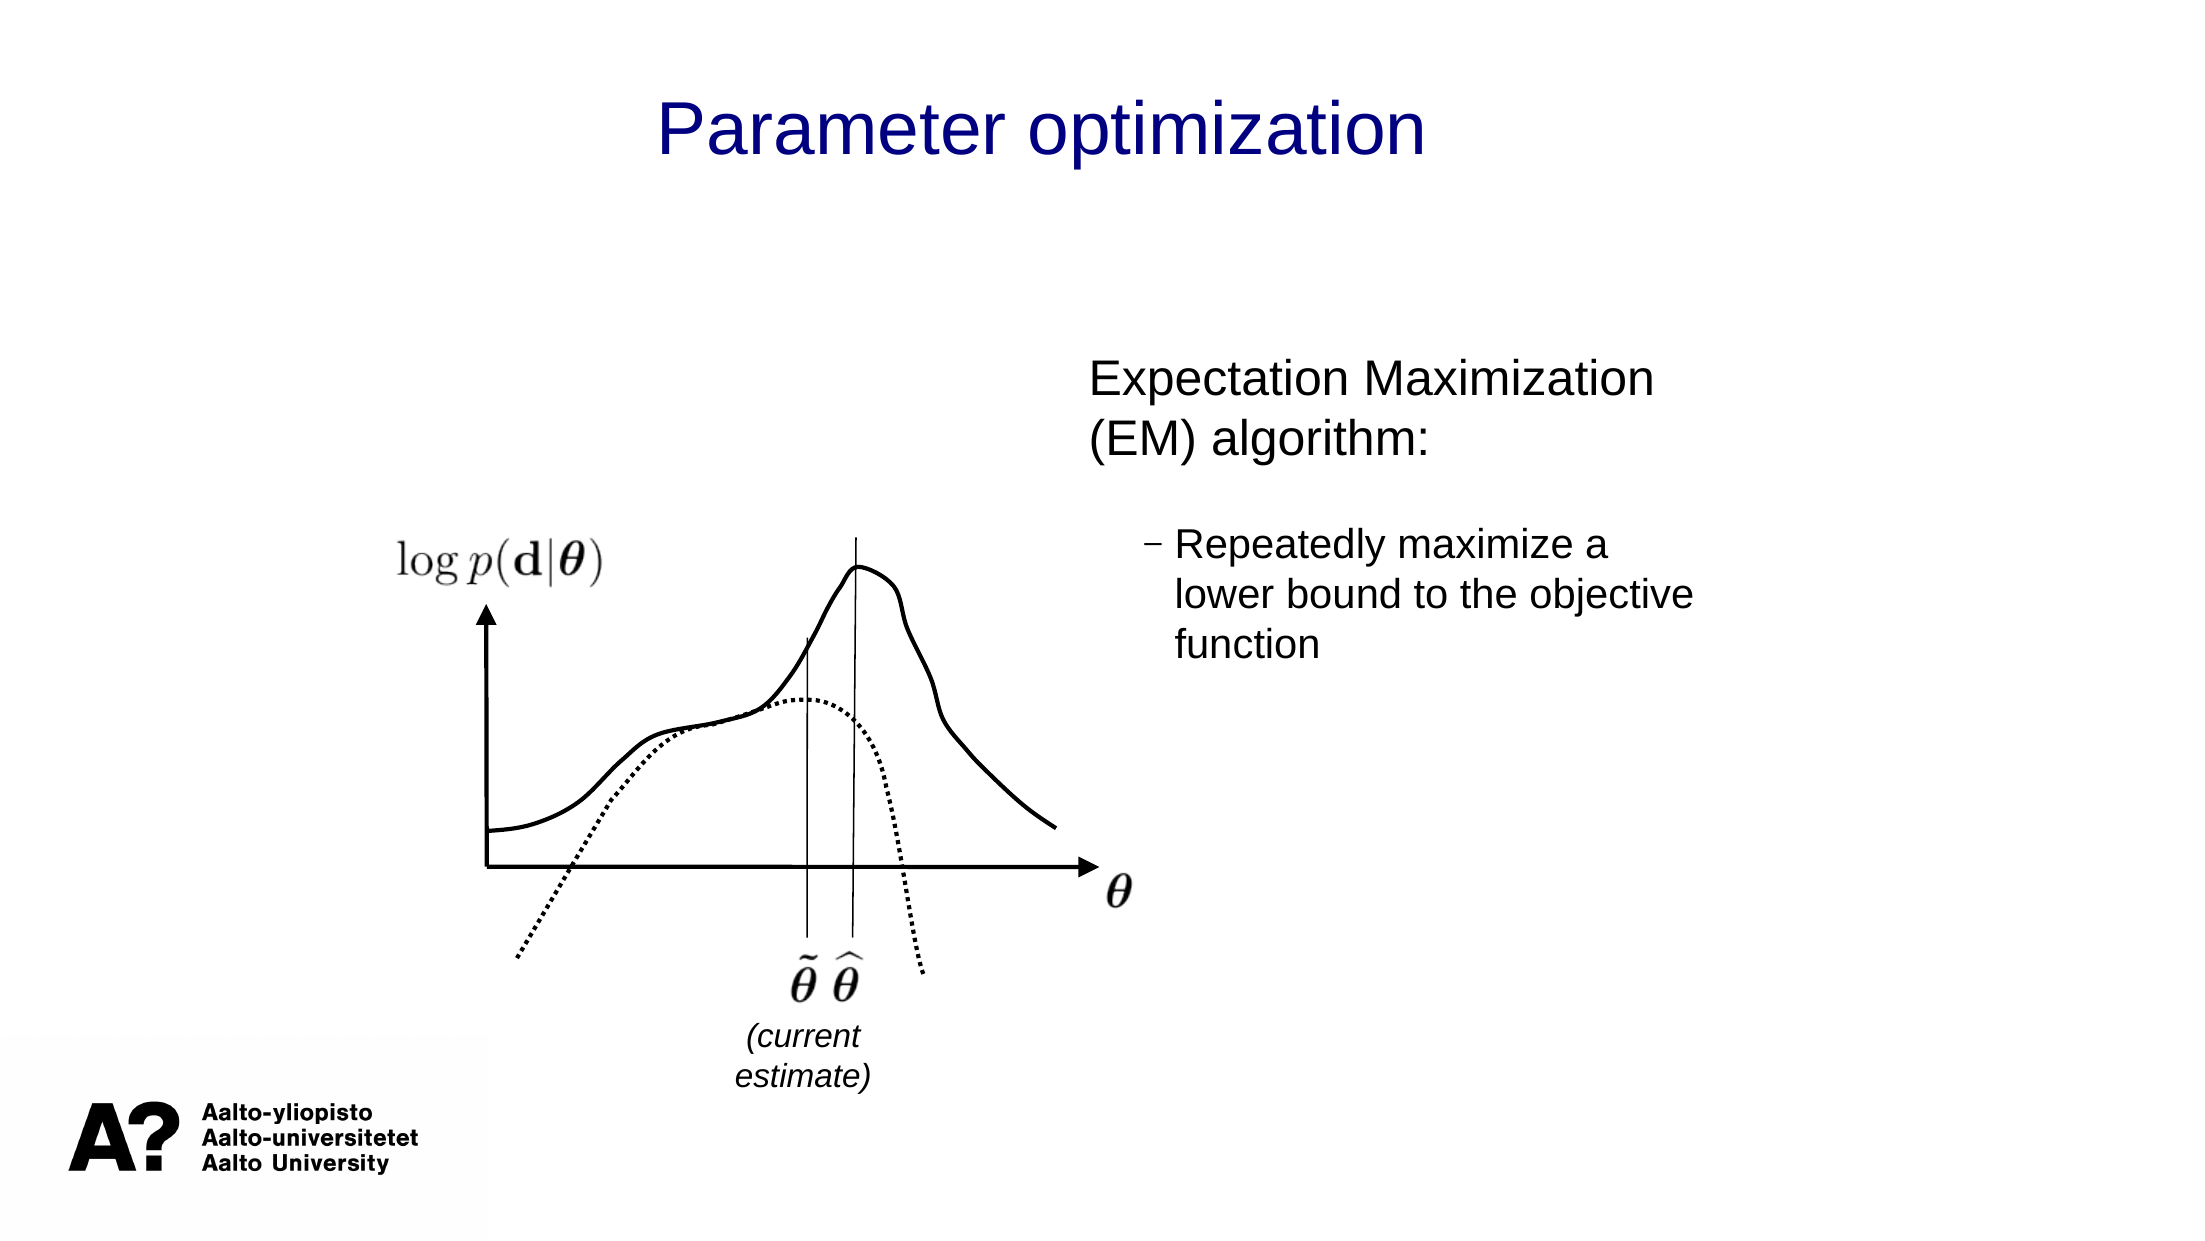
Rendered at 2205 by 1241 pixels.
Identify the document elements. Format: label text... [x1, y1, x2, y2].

title Parameter optimization [386, 65, 1699, 179]
picture [0, 1035, 488, 1239]
text_box (current estimate) [703, 1006, 904, 1102]
list Expectation Maximization (EM) algorithm: [998, 337, 1699, 1026]
text_box Repeatedly maximize a lower bound to the objective function [1086, 512, 1712, 838]
picture [373, 526, 615, 599]
picture [773, 931, 874, 1015]
